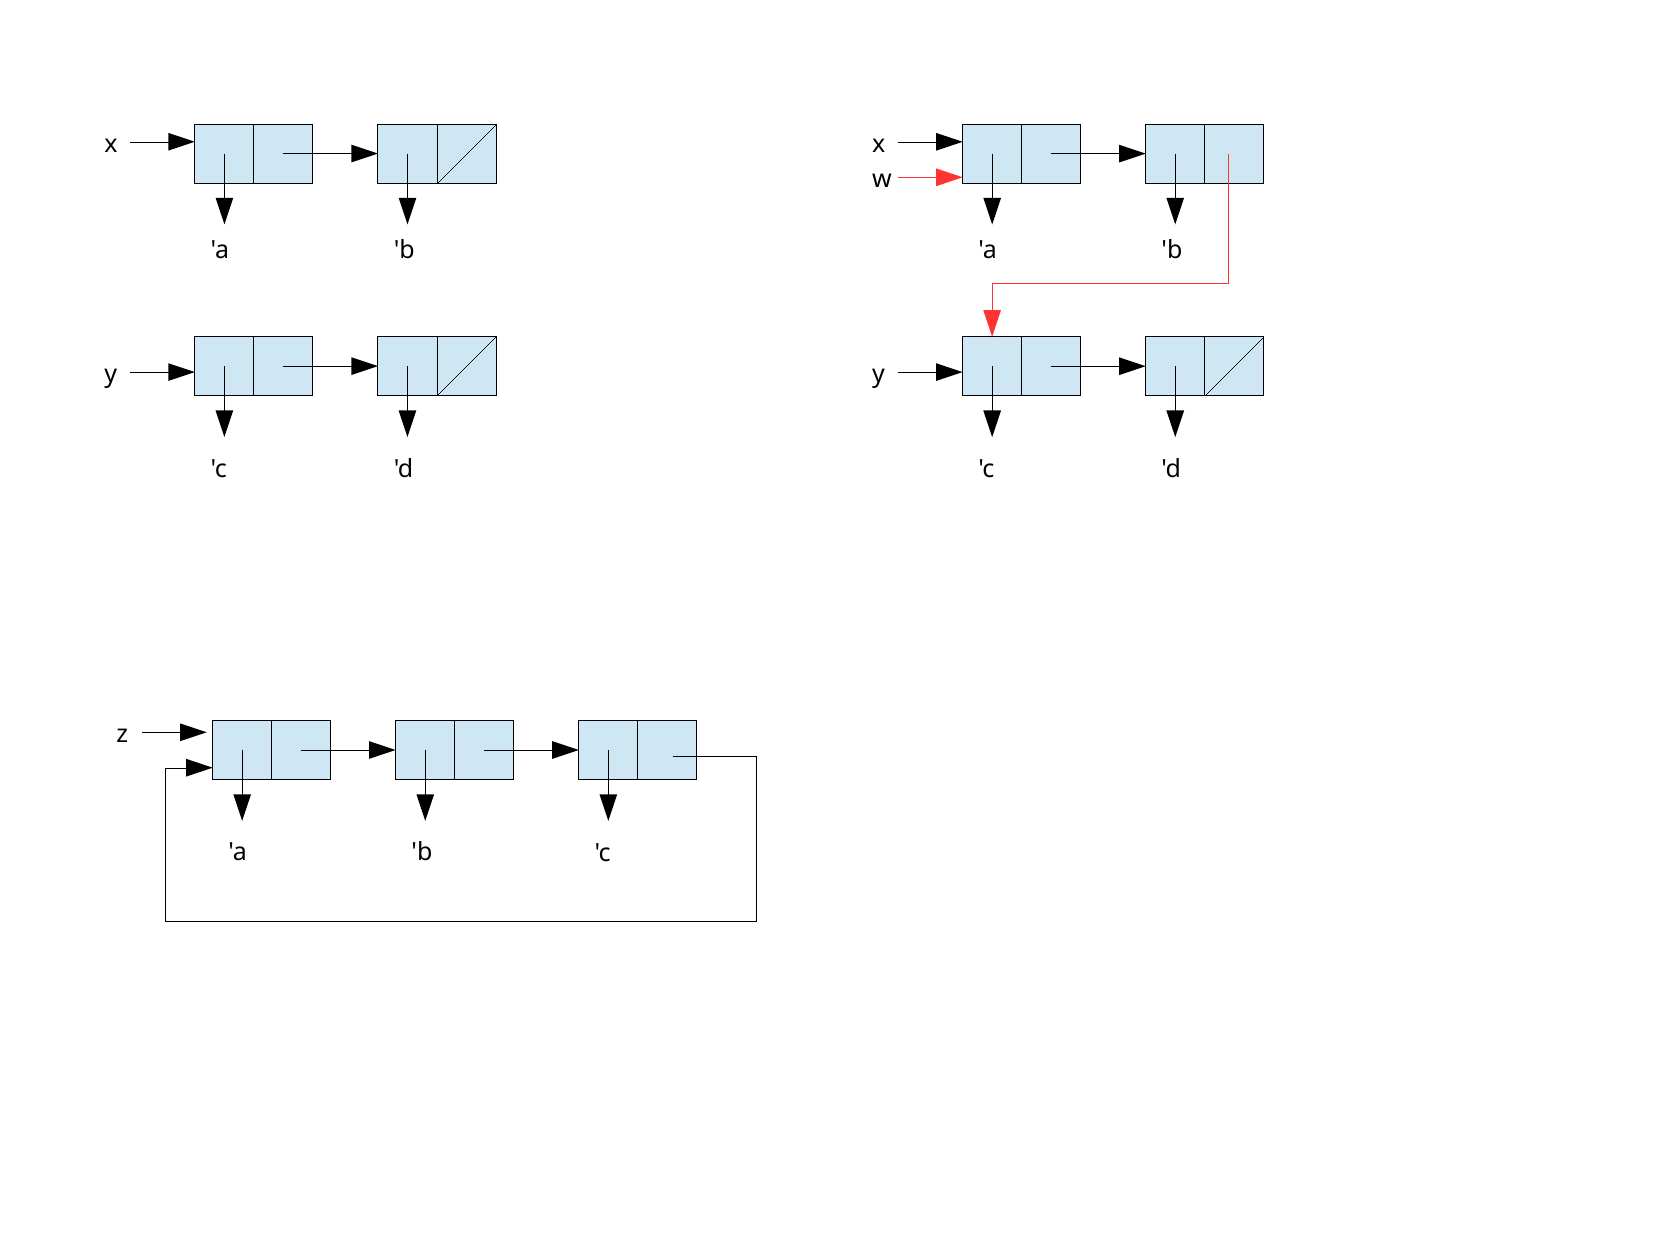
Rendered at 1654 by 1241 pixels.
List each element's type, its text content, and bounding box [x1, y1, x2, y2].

text_box x [857, 118, 916, 153]
text_box [962, 336, 1081, 396]
text_box w [857, 153, 916, 198]
text_box [395, 720, 514, 780]
text_box 'a [213, 826, 272, 871]
text_box x [89, 118, 148, 162]
text_box 'd [378, 442, 438, 487]
text_box 'b [1146, 224, 1205, 269]
text_box y [857, 348, 916, 393]
text_box 'd [1146, 443, 1205, 487]
text_box 'c [963, 442, 1022, 487]
text_box 'c [195, 442, 254, 487]
text_box 'c [579, 826, 638, 871]
text_box [962, 124, 1081, 184]
text_box 'b [396, 826, 455, 871]
text_box [1145, 336, 1264, 396]
text_box 'a [963, 224, 1022, 269]
text_box 'a [195, 224, 254, 268]
text_box [578, 720, 697, 780]
text_box [1145, 124, 1264, 184]
text_box [377, 336, 497, 396]
text_box [194, 336, 313, 396]
text_box [194, 124, 313, 184]
text_box z [101, 708, 160, 753]
text_box y [89, 348, 148, 393]
text_box [212, 720, 331, 780]
text_box 'b [378, 224, 438, 269]
text_box [377, 124, 497, 184]
